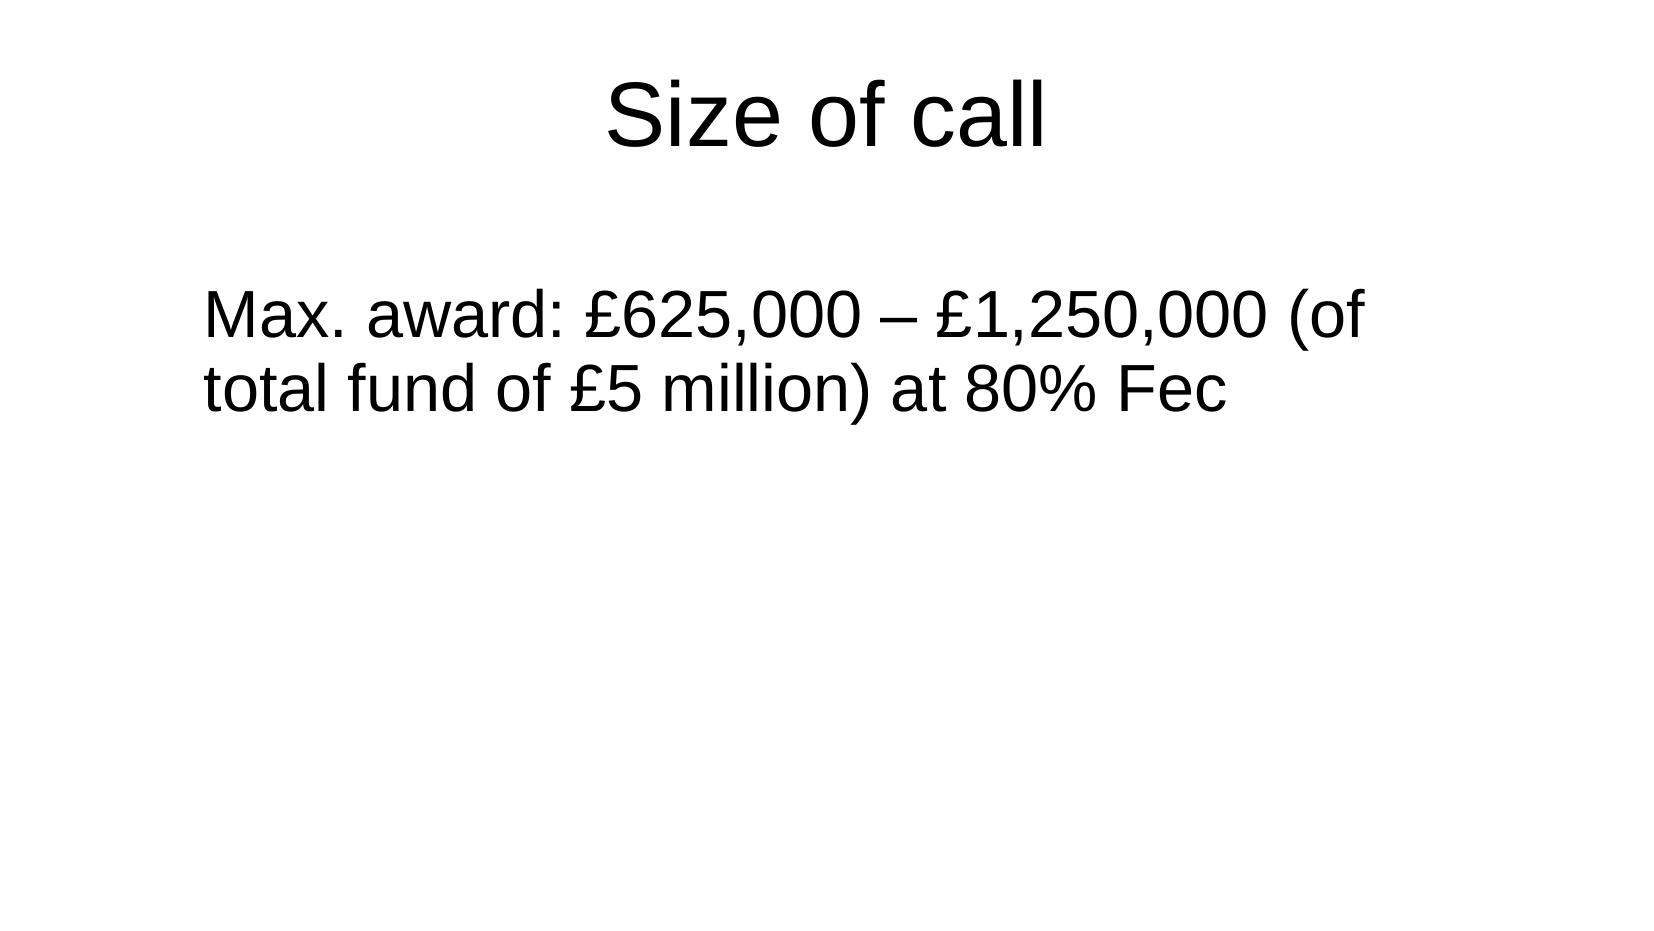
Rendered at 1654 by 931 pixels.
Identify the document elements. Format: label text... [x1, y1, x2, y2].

text_box Max. award: £625,000 – £1,250,000 (of total fund of £5 million) at 80% Fec [188, 269, 1430, 591]
title Size of call [82, 37, 1571, 193]
